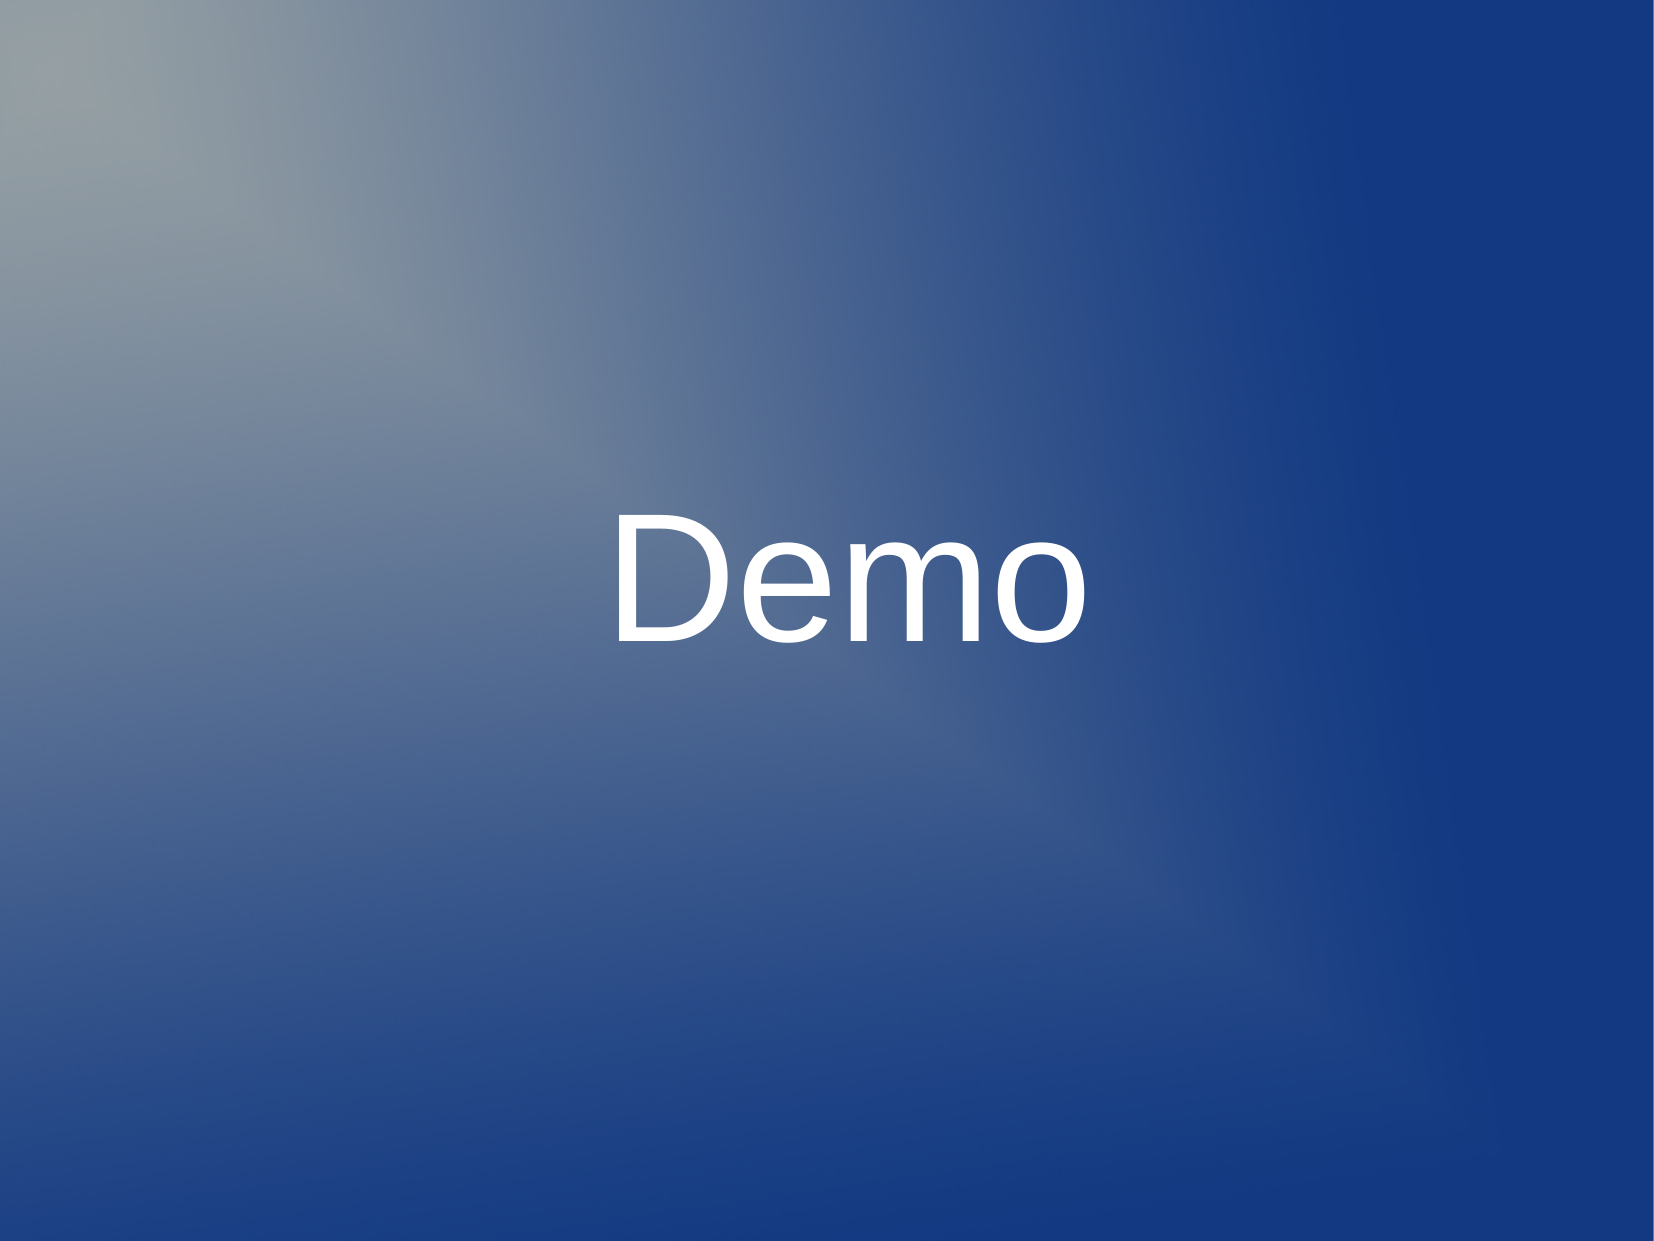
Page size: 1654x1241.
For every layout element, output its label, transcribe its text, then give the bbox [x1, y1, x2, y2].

list Demo [82, 290, 1571, 1094]
picture [0, 0, 1654, 1241]
